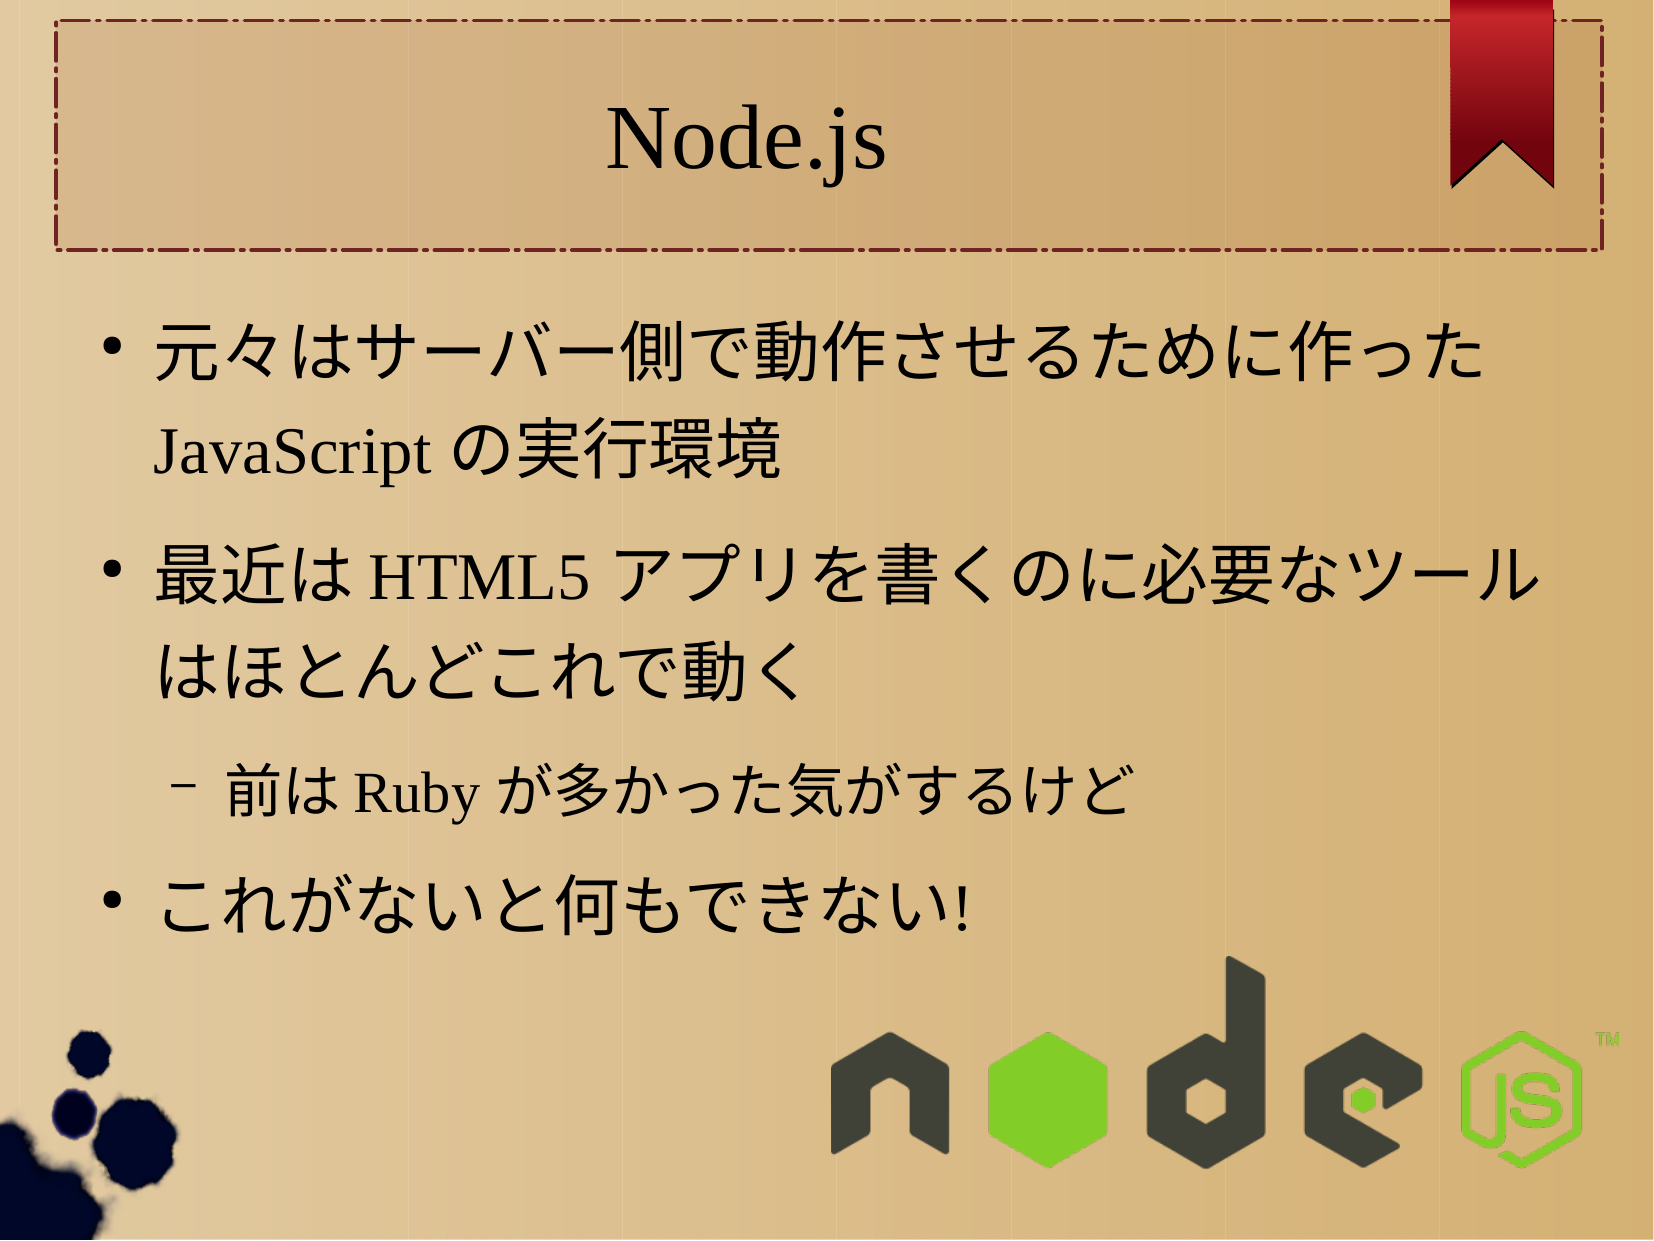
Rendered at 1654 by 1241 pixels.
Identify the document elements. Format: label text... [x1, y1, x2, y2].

title Node.js [82, 47, 1412, 229]
picture [831, 956, 1619, 1170]
list 元々はサーバー側で動作させるために作った JavaScript の実行環境 最近は HTML5 アプリを書くのに必要なツールはほとんどこれで動く 前は Ruby が多かった気がするけど これがないと何もできない! [82, 299, 1571, 1019]
